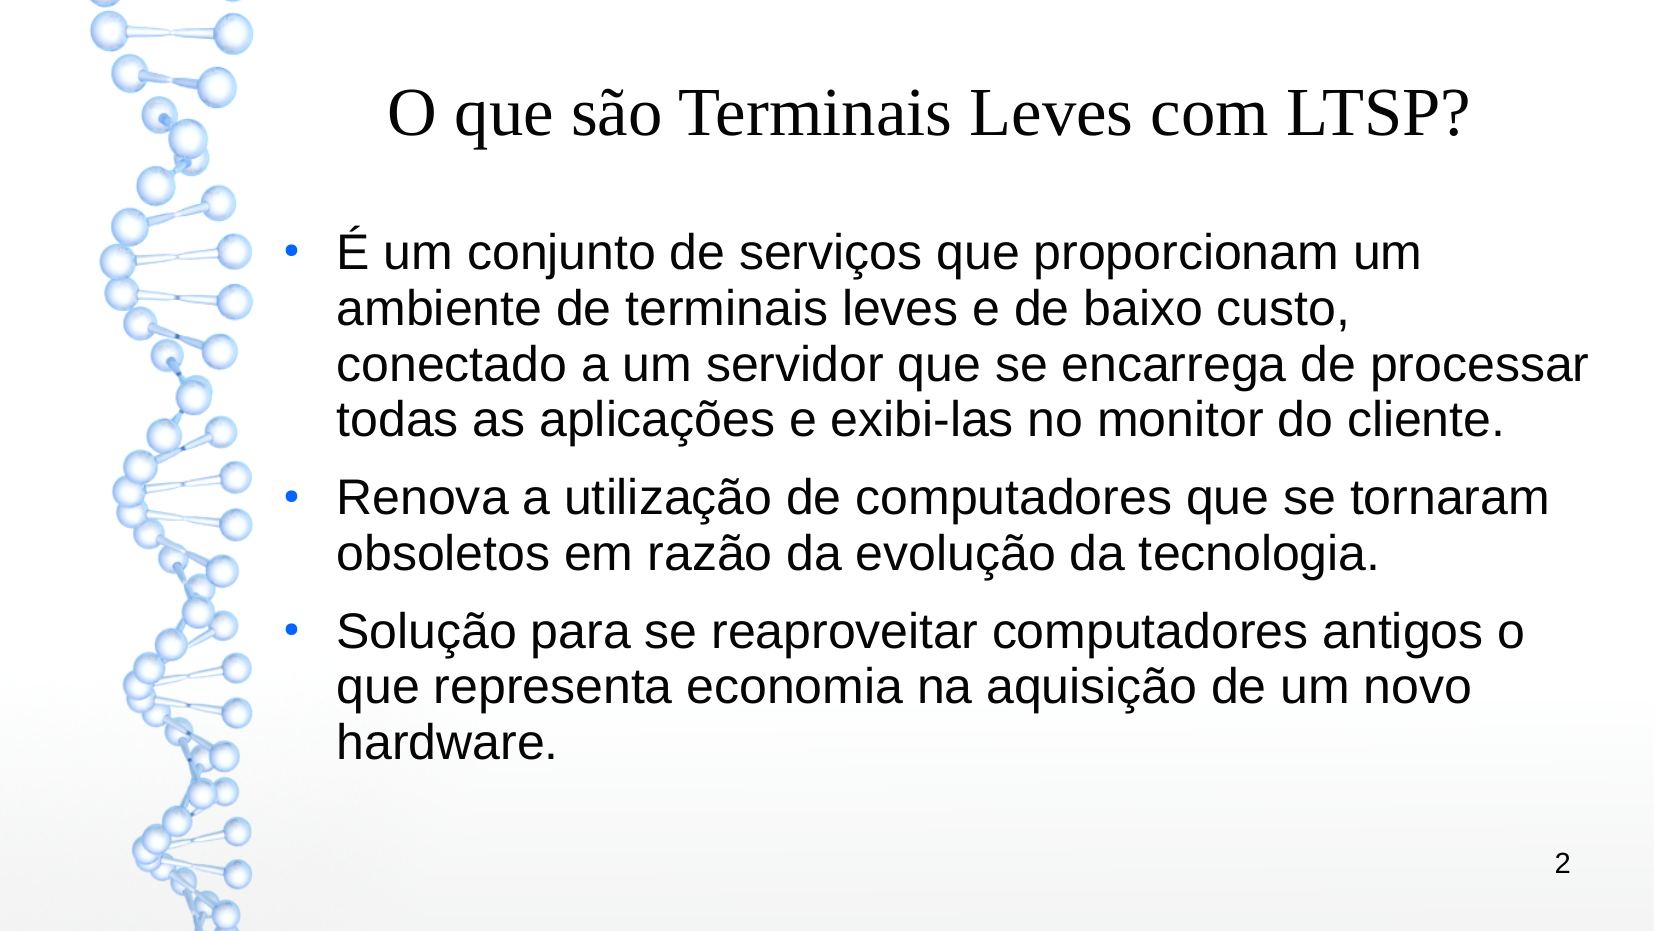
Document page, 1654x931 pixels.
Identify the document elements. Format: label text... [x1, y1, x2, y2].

list É um conjunto de serviços que proporcionam um ambiente de terminais leves e de baixo custo, conectado a um servidor que se encarrega de processar todas as aplicações e exibi-las no monitor do cliente. Renova a utilização de computadores que se tornaram obsoletos em razão da evolução da tecnologia. Solução para se reaproveitar computadores antigos o que representa economia na aquisição de um novo hardware. [265, 224, 1595, 764]
picture [0, 0, 1654, 931]
title O que são Terminais Leves com LTSP? [265, 35, 1595, 189]
